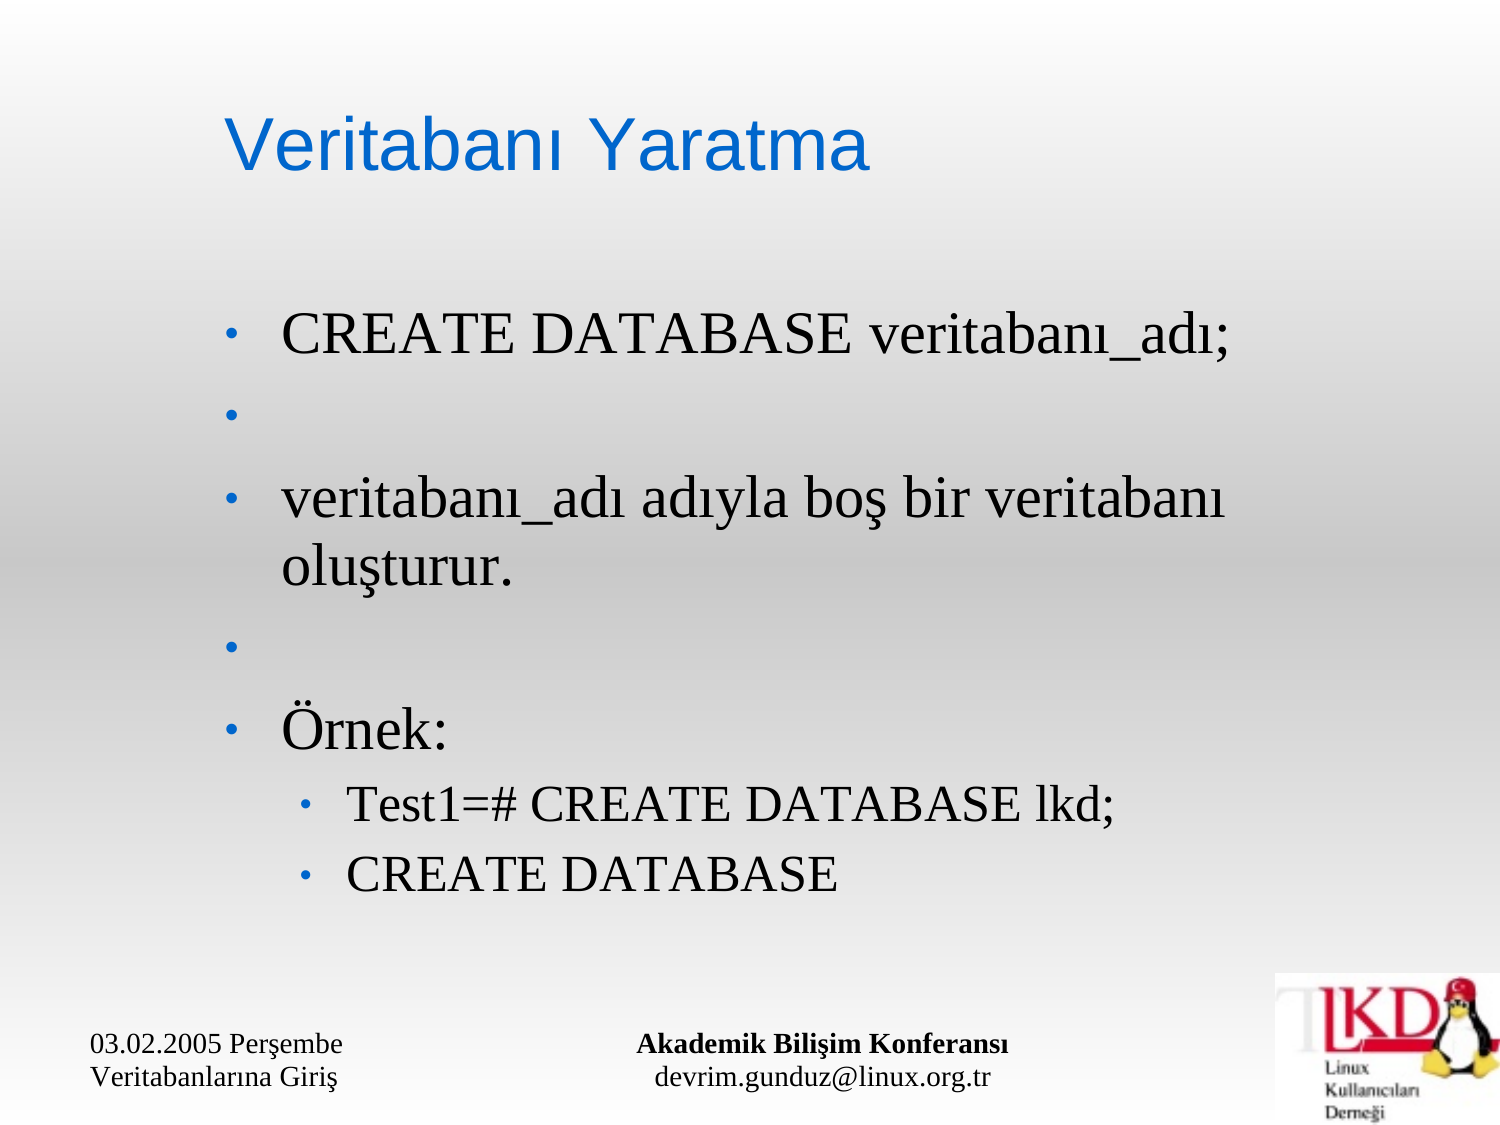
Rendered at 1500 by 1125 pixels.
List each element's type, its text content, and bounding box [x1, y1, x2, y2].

title Veritabanı Yaratma [224, 49, 1425, 238]
list CREATE DATABASE veritabanı_adı; veritabanı_adı adıyla boş bir veritabanı oluşturur. Örnek: Test1=# CREATE DATABASE lkd; CREATE DATABASE [224, 299, 1425, 975]
picture [1275, 973, 1500, 1125]
